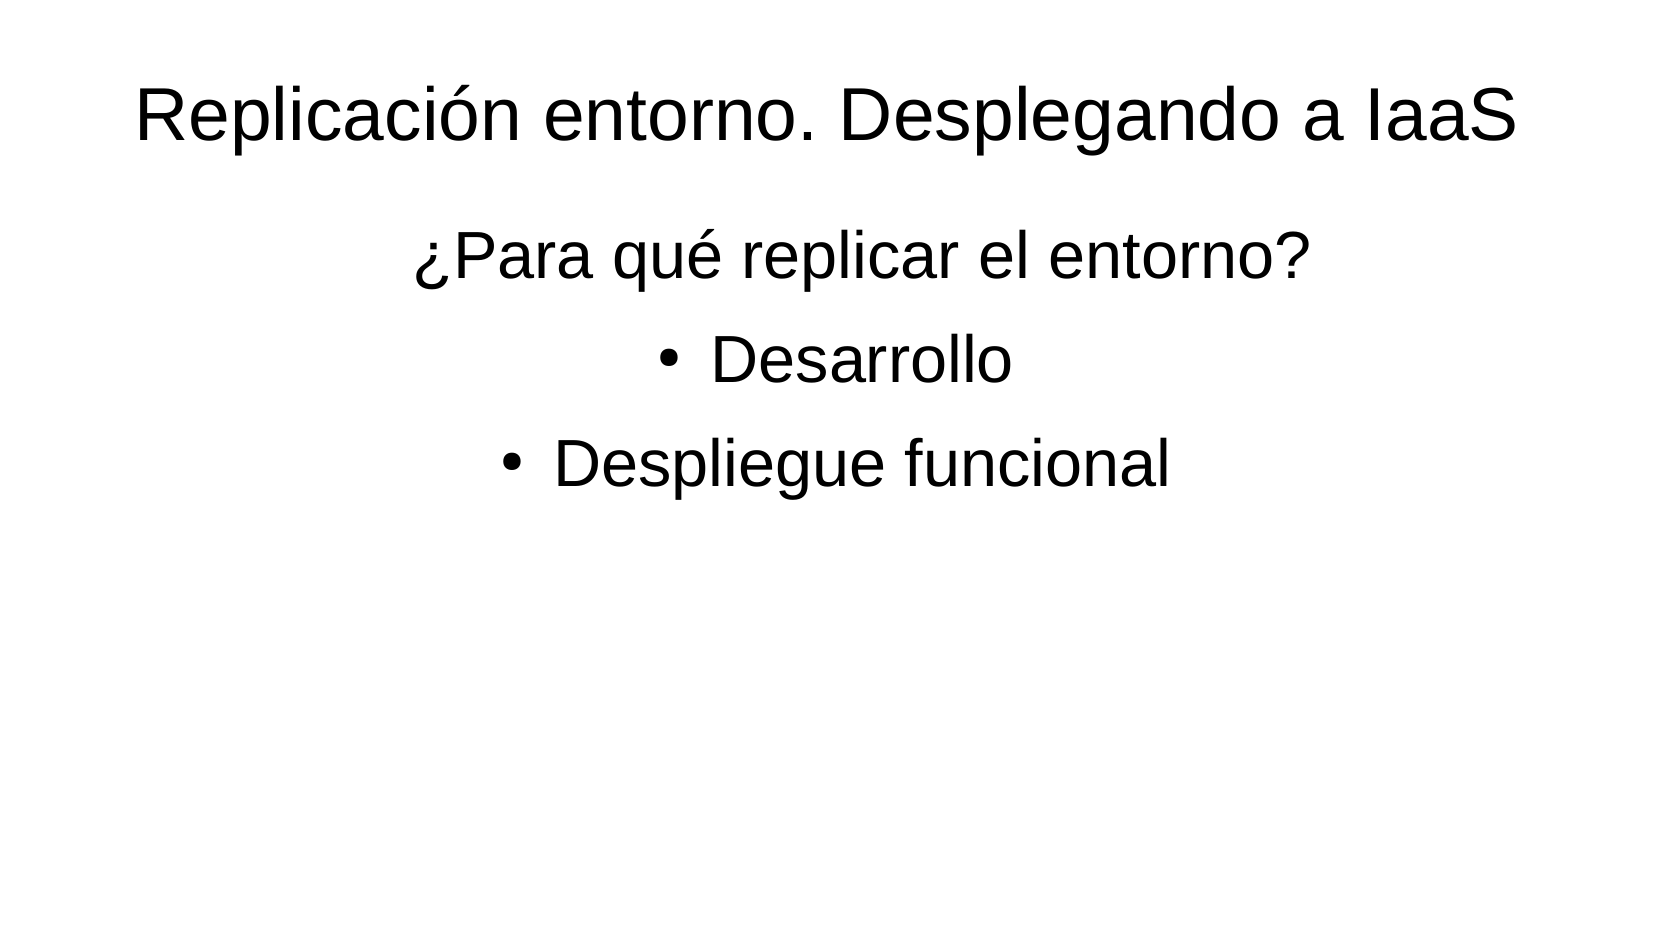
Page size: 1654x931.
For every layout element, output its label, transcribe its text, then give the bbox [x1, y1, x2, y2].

title Replicación entorno. Desplegando a IaaS [82, 37, 1571, 193]
list ¿Para qué replicar el entorno? Desarrollo Despliegue funcional [82, 217, 1571, 758]
